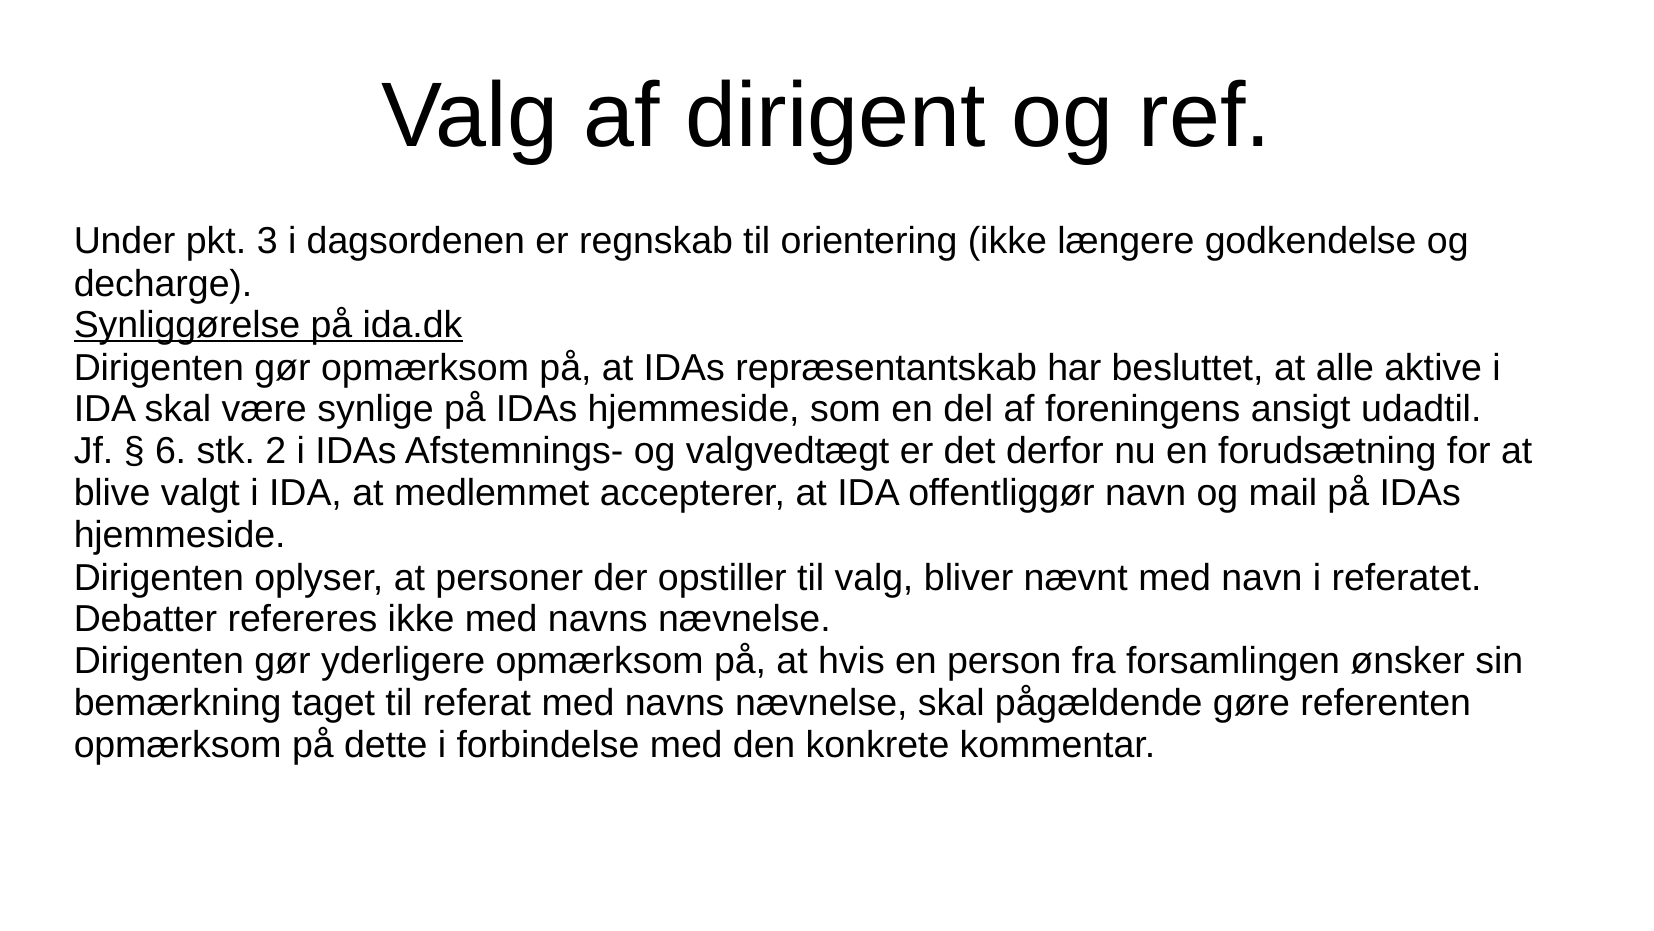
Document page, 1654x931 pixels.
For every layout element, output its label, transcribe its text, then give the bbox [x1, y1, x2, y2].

text_box Under pkt. 3 i dagsordenen er regnskab til orientering (ikke længere godkendelse og decharge). Synliggørelse på ida.dk Dirigenten gør opmærksom på, at IDAs repræsentantskab har besluttet, at alle aktive i IDA skal være synlige på IDAs hjemmeside, som en del af foreningens ansigt udadtil. Jf. § 6. stk. 2 i IDAs Afstemnings- og valgvedtægt er det derfor nu en forudsætning for at blive valgt i IDA, at medlemmet accepterer, at IDA offentliggør navn og mail på IDAs hjemmeside. Dirigenten oplyser, at personer der opstiller til valg, bliver nævnt med navn i referatet. Debatter refereres ikke med navns nævnelse. Dirigenten gør yderligere opmærksom på, at hvis en person fra forsamlingen ønsker sin bemærkning taget til referat med navns nævnelse, skal pågældende gøre referenten opmærksom på dette i forbindelse med den konkrete kommentar. [59, 212, 1571, 851]
title Valg af dirigent og ref. [82, 37, 1571, 193]
